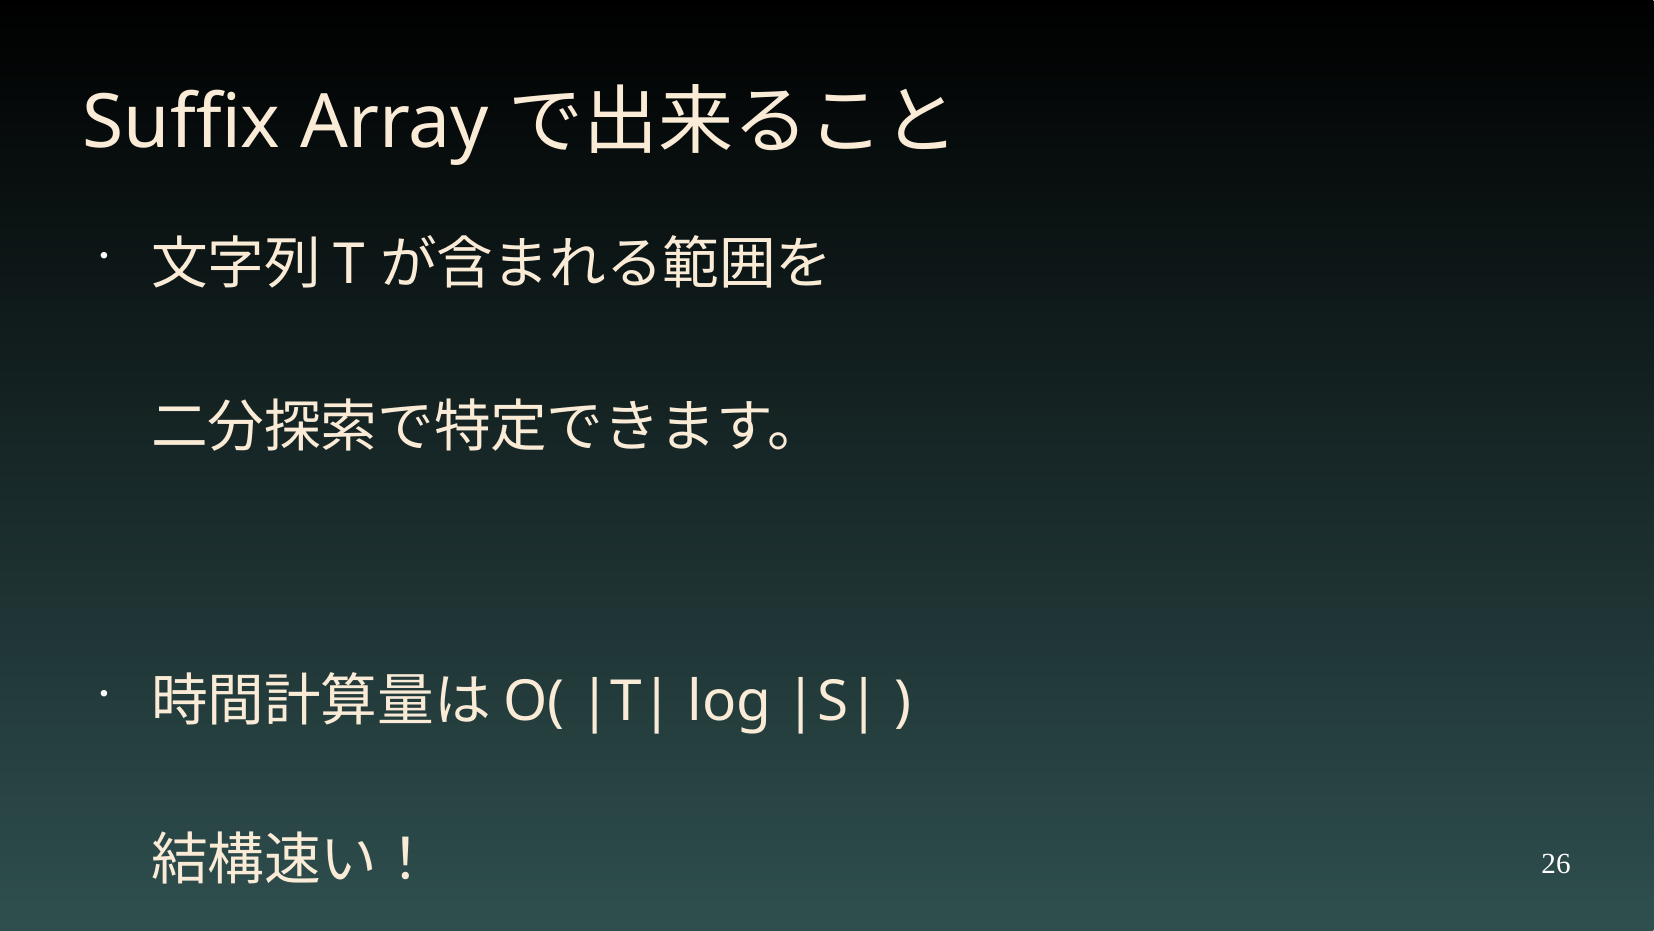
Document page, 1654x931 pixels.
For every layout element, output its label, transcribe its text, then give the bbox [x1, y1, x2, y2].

title Suffix Array で出来ること [82, 37, 969, 193]
list 文字列 T が含まれる範囲を 二分探索で特定できます。 時間計算量は O( |T| log |S| ) 結構速い！ [82, 217, 1571, 898]
